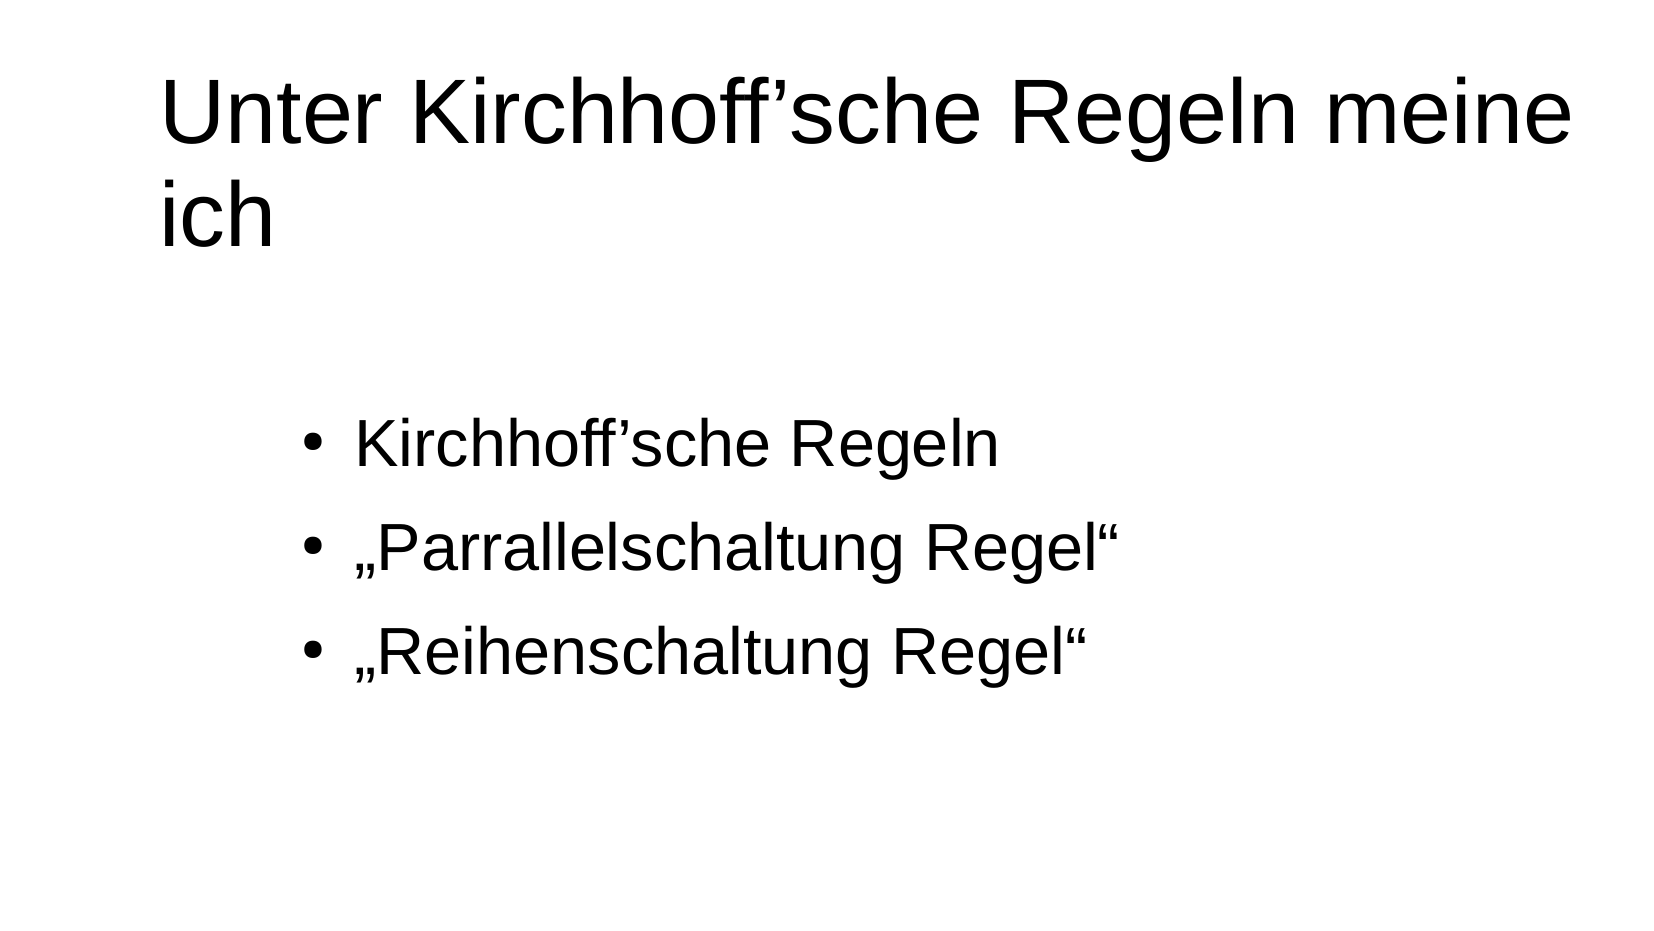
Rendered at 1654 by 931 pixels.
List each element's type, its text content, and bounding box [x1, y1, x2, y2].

list Kirchhoff’sche Regeln „Parrallelschaltung Regel“ „Reihenschaltung Regel“ [283, 405, 1654, 931]
title Unter Kirchhoff’sche Regeln meine ich [88, 60, 1577, 266]
